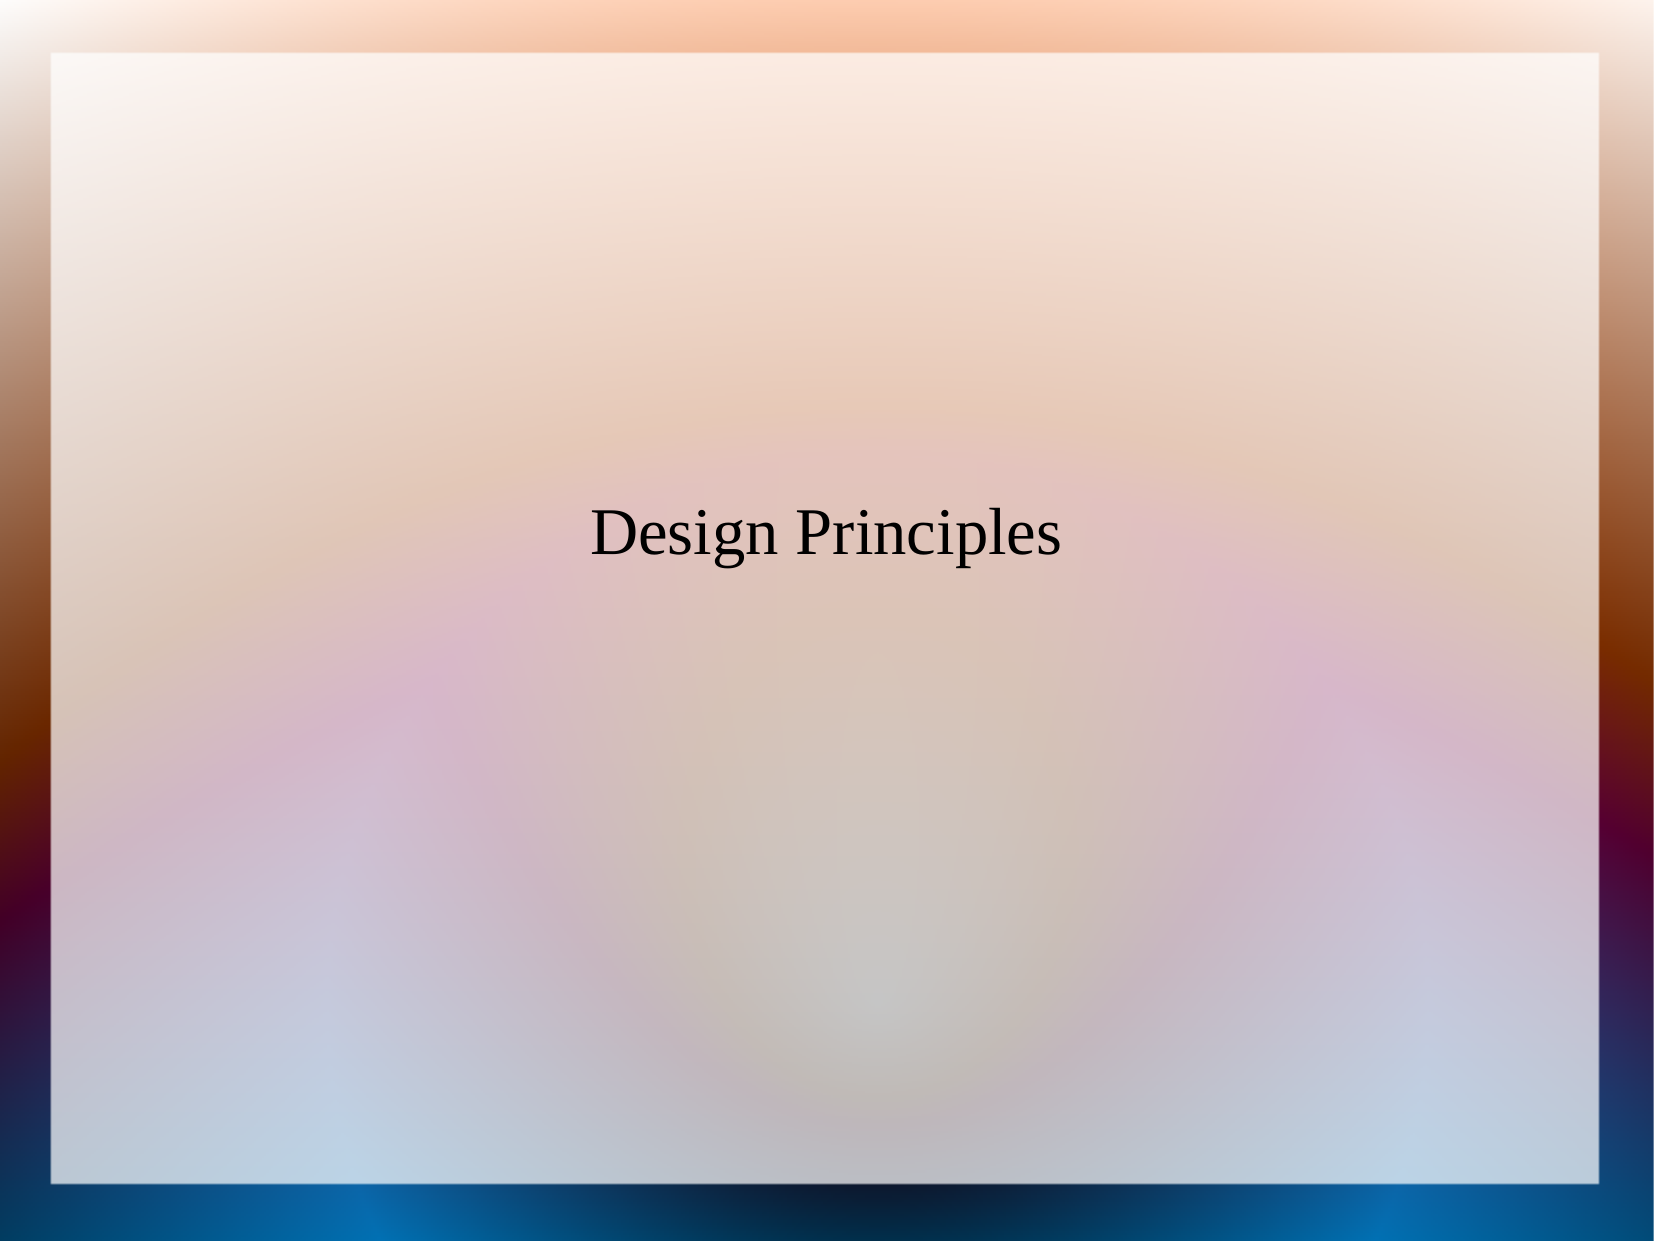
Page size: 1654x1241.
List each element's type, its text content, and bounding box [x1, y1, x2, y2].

picture [0, 0, 1654, 1241]
subtitle Design Principles [82, 55, 1571, 1010]
